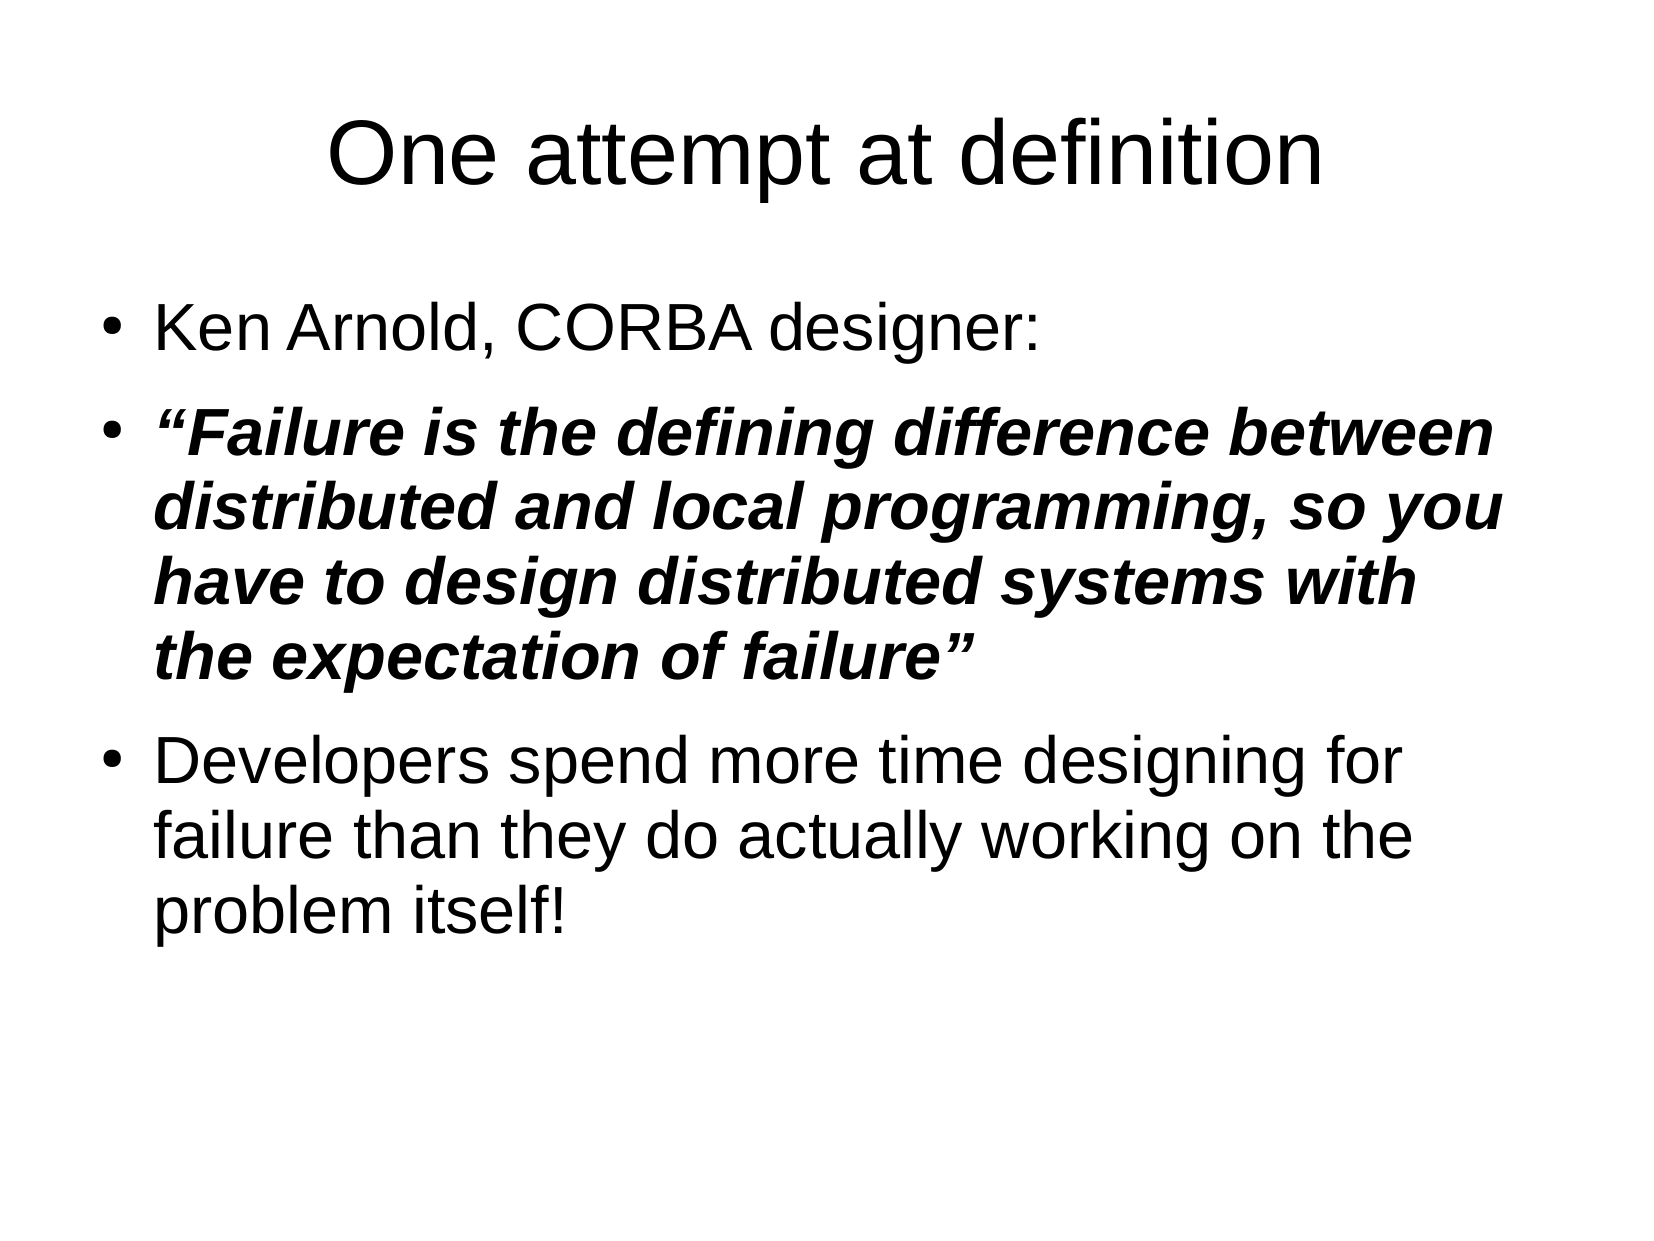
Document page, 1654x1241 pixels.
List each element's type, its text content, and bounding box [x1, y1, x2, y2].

list Ken Arnold, CORBA designer: “Failure is the defining difference between distributed and local programming, so you have to design distributed systems with the expectation of failure” Developers spend more time designing for failure than they do actually working on the problem itself! [82, 290, 1538, 1010]
title One attempt at definition [82, 49, 1571, 257]
